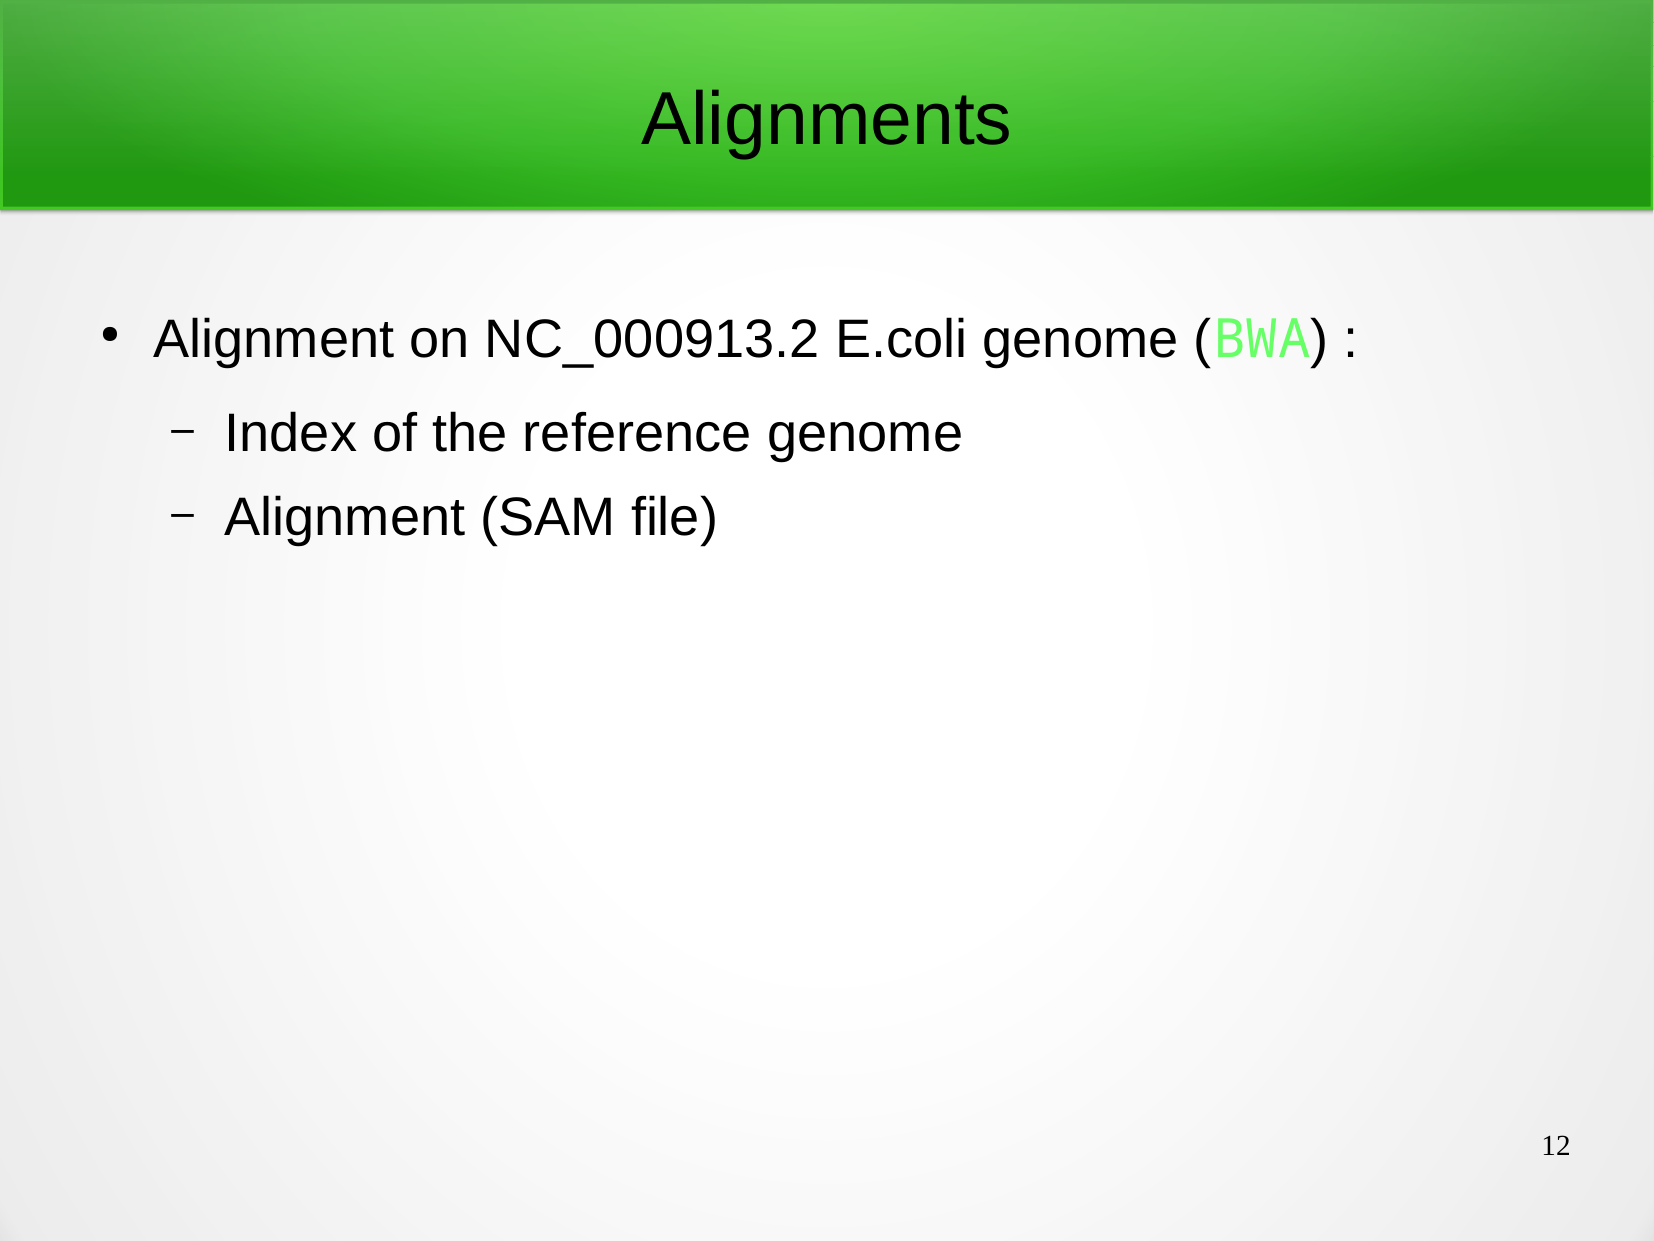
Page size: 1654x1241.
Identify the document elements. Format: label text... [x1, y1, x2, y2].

list Alignment on NC_000913.2 E.coli genome (BWA) : Index of the reference genome Alignment (SAM file) [82, 299, 1571, 1186]
title Alignments [82, 47, 1571, 189]
